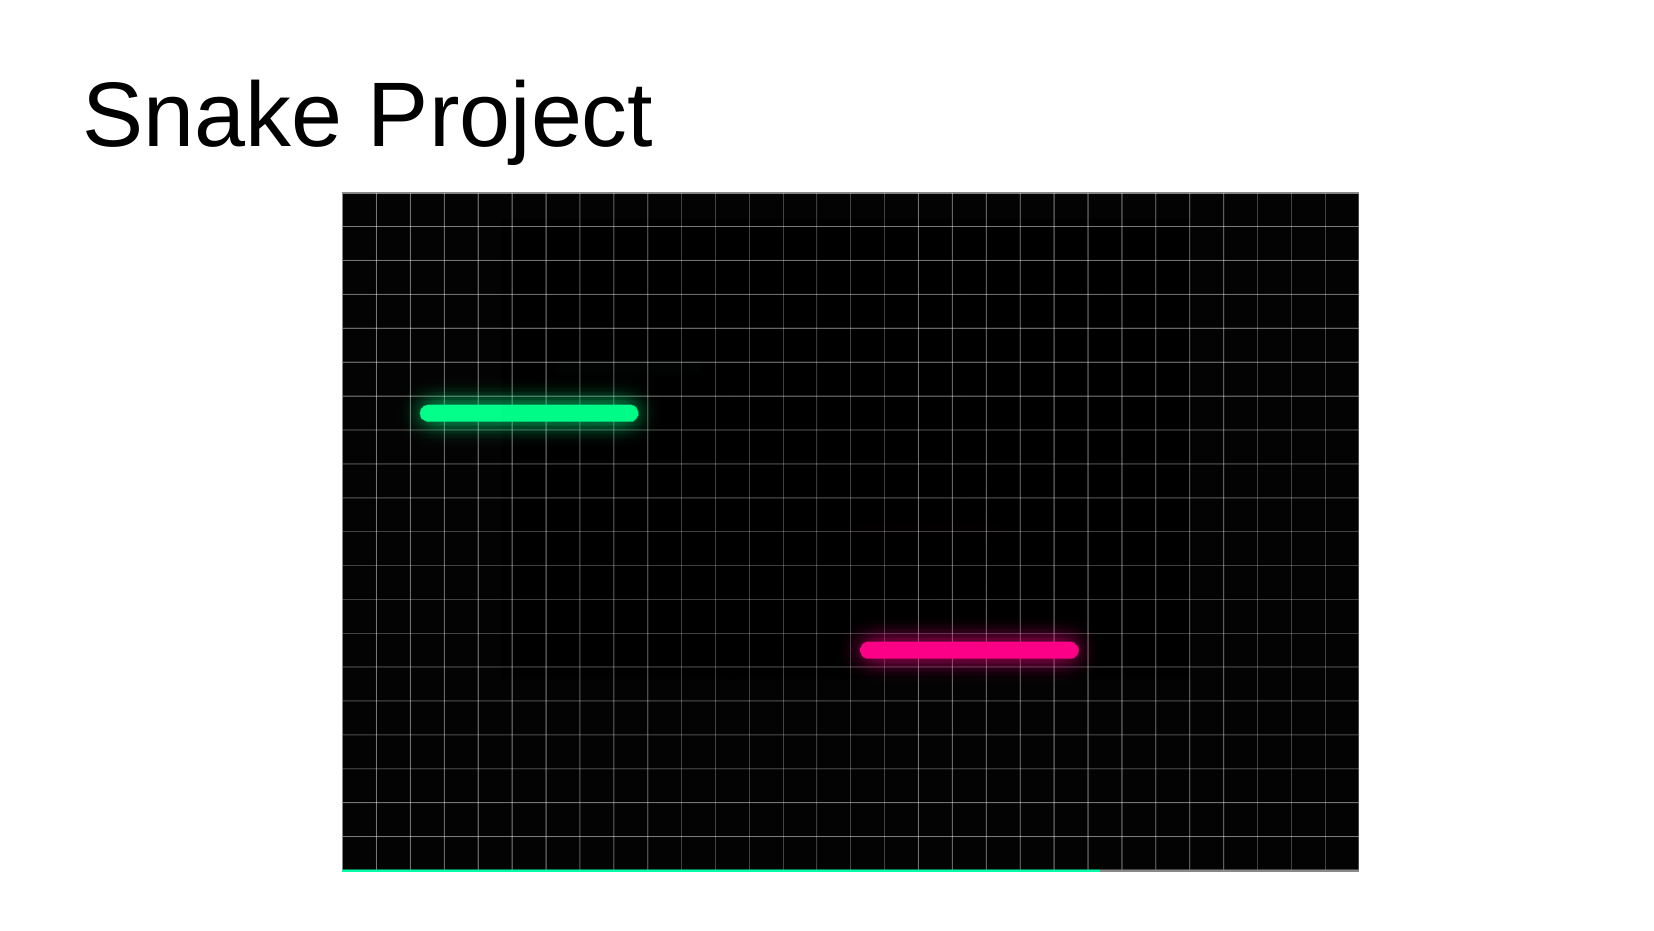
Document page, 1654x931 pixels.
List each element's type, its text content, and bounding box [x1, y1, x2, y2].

title Snake Project [82, 37, 1571, 193]
picture [342, 192, 1359, 872]
